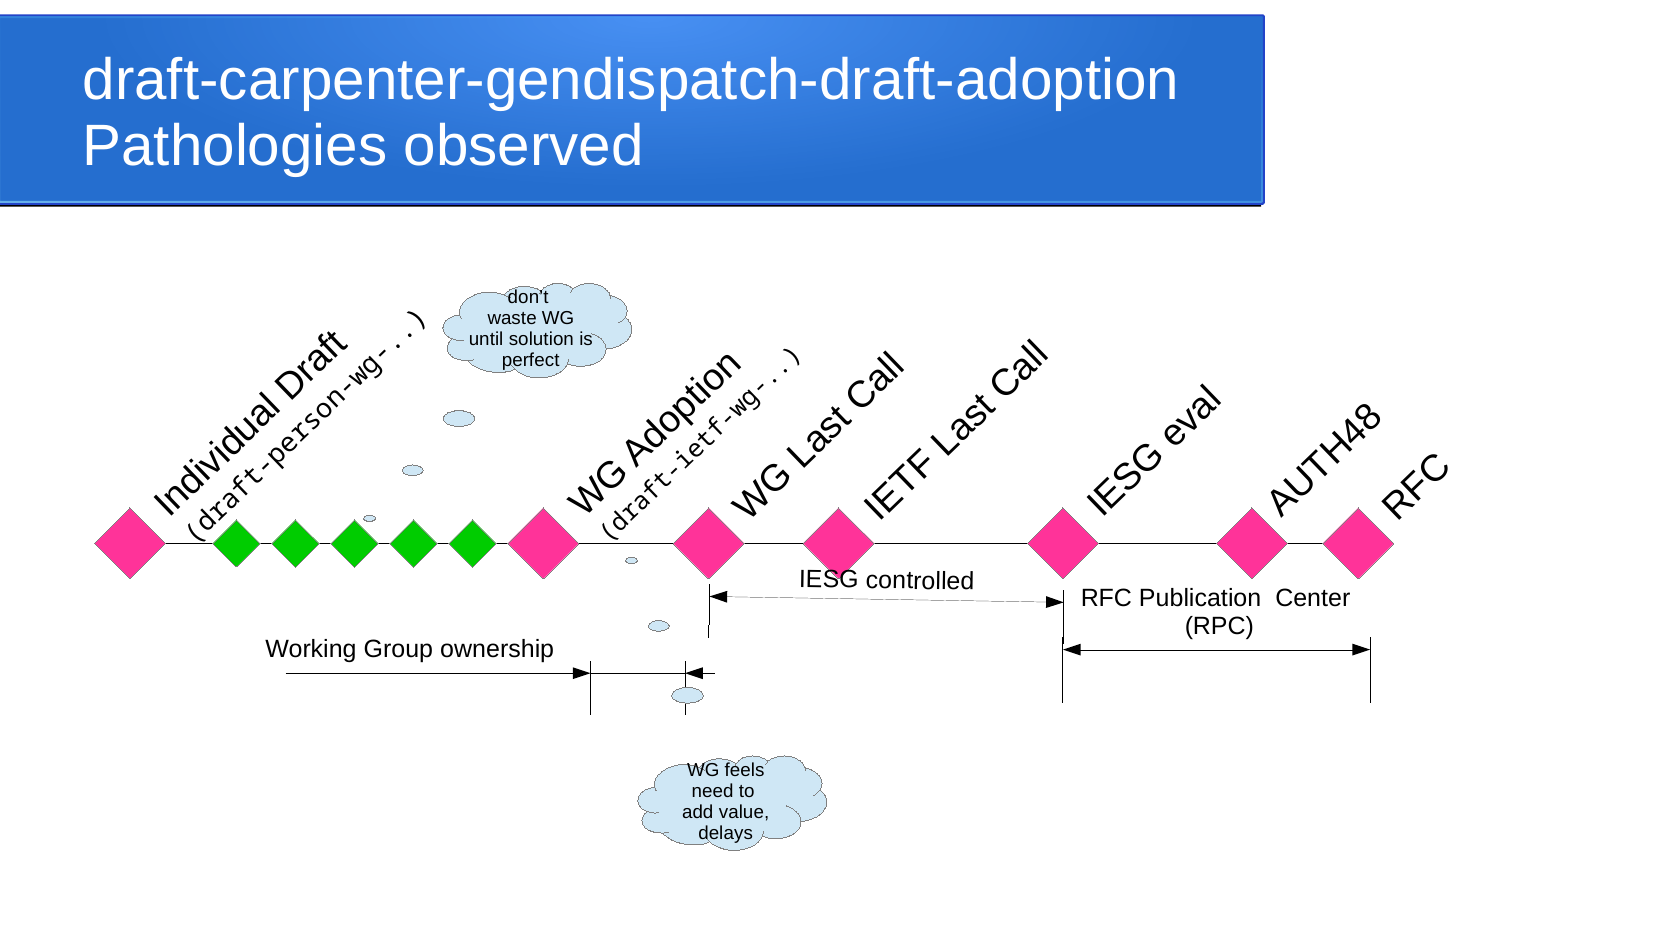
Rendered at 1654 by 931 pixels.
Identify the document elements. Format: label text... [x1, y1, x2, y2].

text_box [1322, 507, 1394, 579]
text_box [673, 507, 745, 579]
text_box RFC [1358, 428, 1475, 544]
text_box [803, 507, 875, 579]
text_box [330, 519, 379, 568]
text_box WG Adoption (draft-ietf-wg-..) [545, 290, 818, 559]
text_box [389, 519, 438, 568]
text_box IESG eval [1062, 361, 1246, 541]
text_box [271, 519, 320, 568]
text_box [448, 519, 497, 568]
text_box AUTH48 [1242, 378, 1407, 541]
text_box [507, 507, 579, 579]
text_box Individual Draft (draft-person-wg-..) [129, 252, 443, 560]
title draft-carpenter-gendispatch-draft-adoption Pathologies observed [82, 35, 1235, 189]
text_box WG feels need to add value, delays [637, 755, 827, 851]
text_box IETF Last Call [840, 316, 1072, 544]
text_box WG Last Call [708, 328, 929, 544]
text_box [94, 507, 166, 579]
text_box don’t waste WG until solution is perfect [442, 283, 632, 378]
text_box [1216, 509, 1288, 579]
text_box [1027, 507, 1099, 579]
text_box [212, 519, 261, 567]
